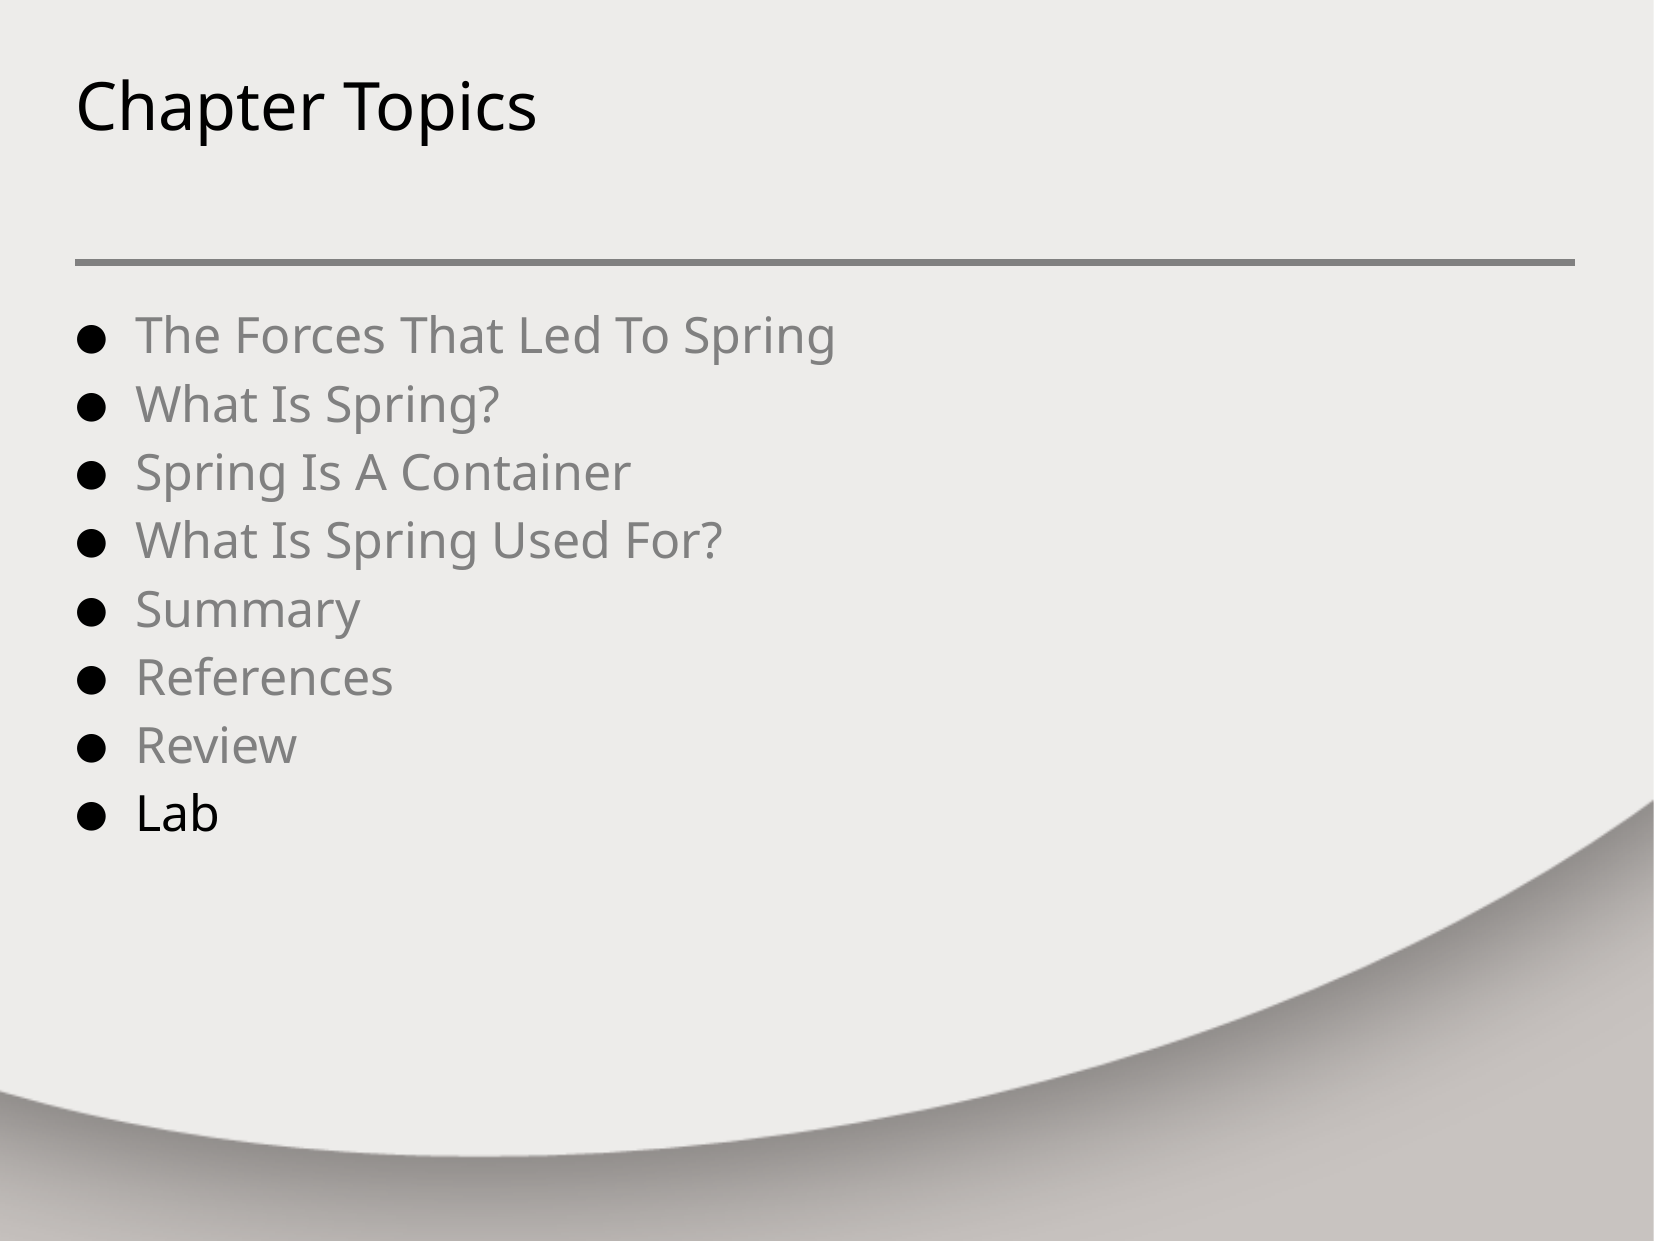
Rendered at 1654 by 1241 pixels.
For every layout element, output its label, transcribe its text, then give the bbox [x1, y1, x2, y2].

picture [0, 0, 1654, 1241]
title Chapter Topics [75, 75, 1576, 226]
list The Forces That Led To Spring What Is Spring? Spring Is A Container What Is Spring Used For? Summary References Review Lab [75, 300, 1576, 1163]
